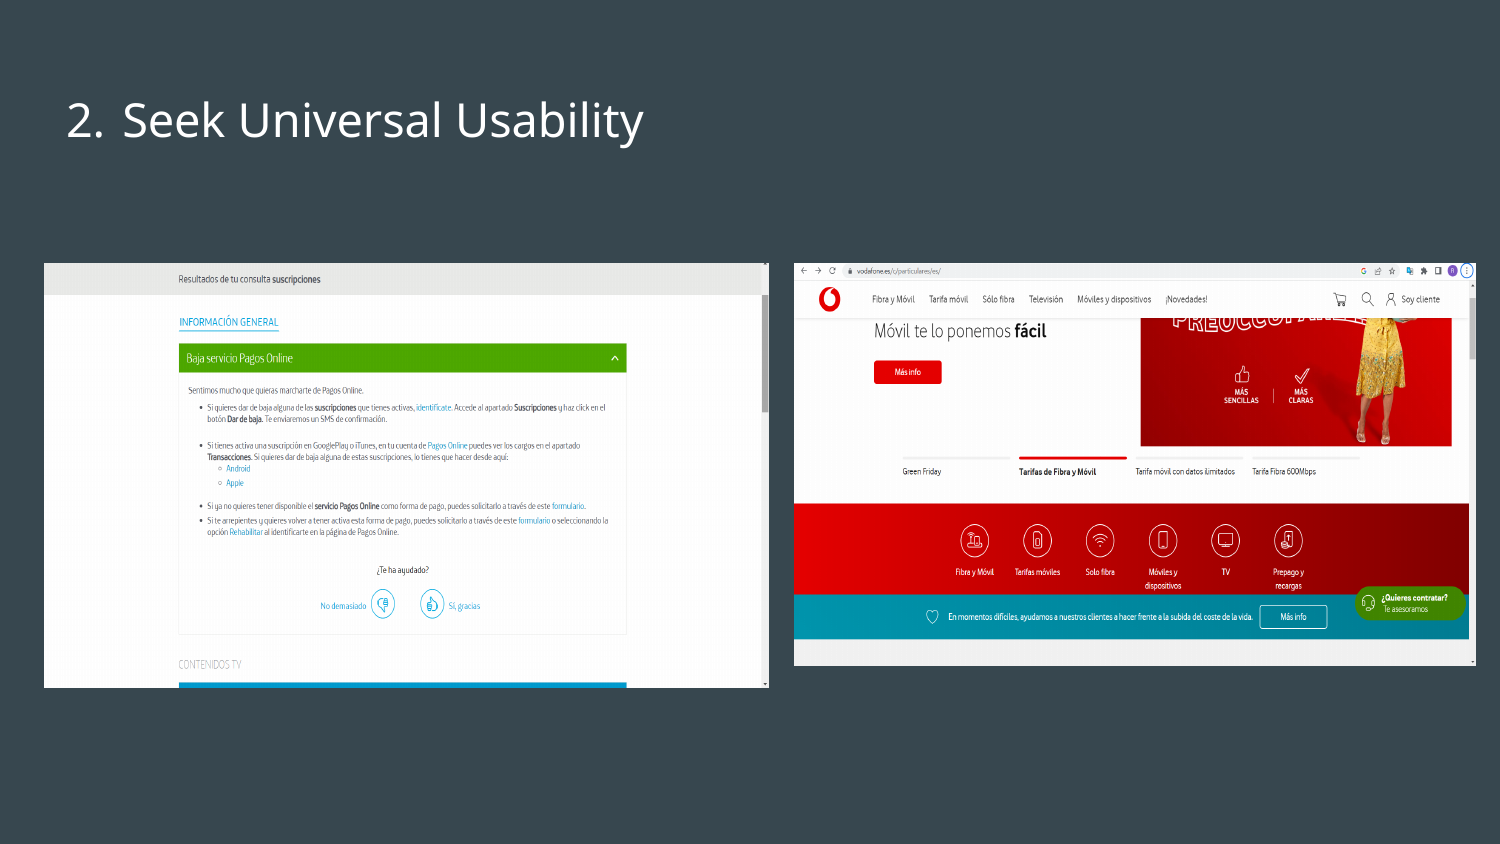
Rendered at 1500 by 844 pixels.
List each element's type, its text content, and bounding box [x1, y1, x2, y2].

picture [44, 263, 769, 688]
picture [794, 263, 1476, 666]
title 2. Seek Universal Usability [51, 72, 1449, 167]
